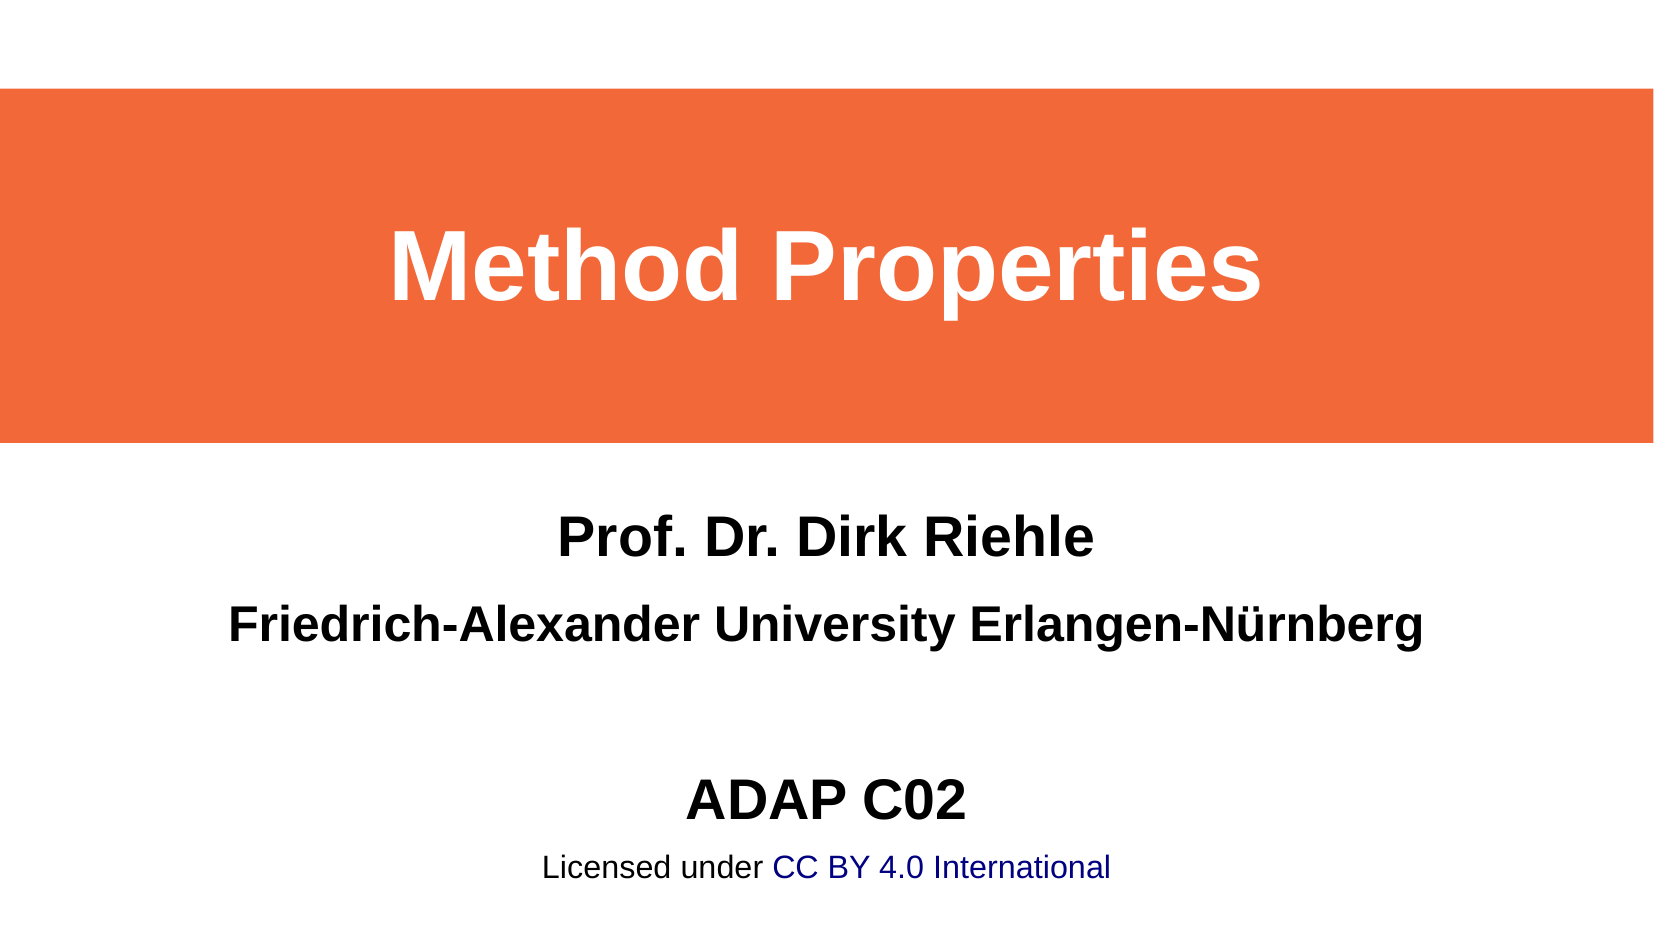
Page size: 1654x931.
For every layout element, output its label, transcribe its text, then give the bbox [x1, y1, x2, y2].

subtitle Prof. Dr. Dirk Riehle Friedrich-Alexander University Erlangen-Nürnberg ADAP C02 Licensed under CC BY 4.0 International [29, 472, 1625, 886]
title Method Properties [0, 88, 1654, 443]
